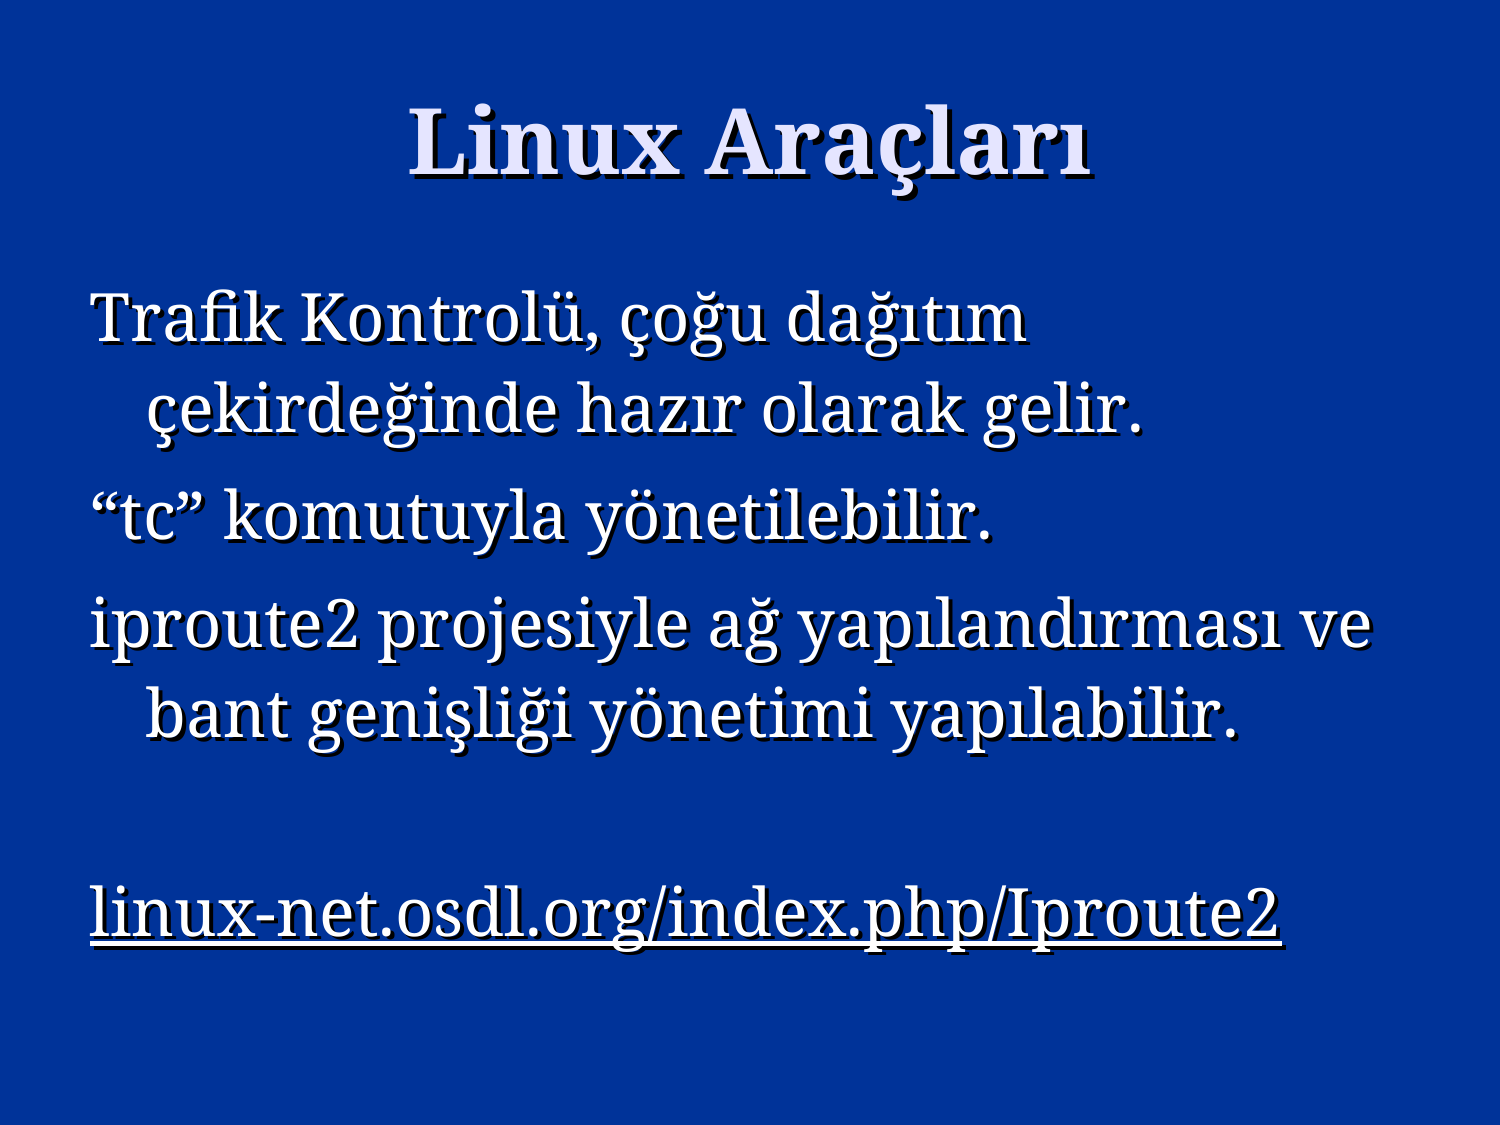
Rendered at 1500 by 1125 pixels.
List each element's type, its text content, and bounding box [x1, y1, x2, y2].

list Trafik Kontrolü, çoğu dağıtım çekirdeğinde hazır olarak gelir. “tc” komutuyla yönetilebilir. iproute2 projesiyle ağ yapılandırması ve bant genişliği yönetimi yapılabilir. linux-net.osdl.org/index.php/Iproute2 [75, 262, 1426, 1006]
title Linux Araçları [75, 45, 1426, 233]
